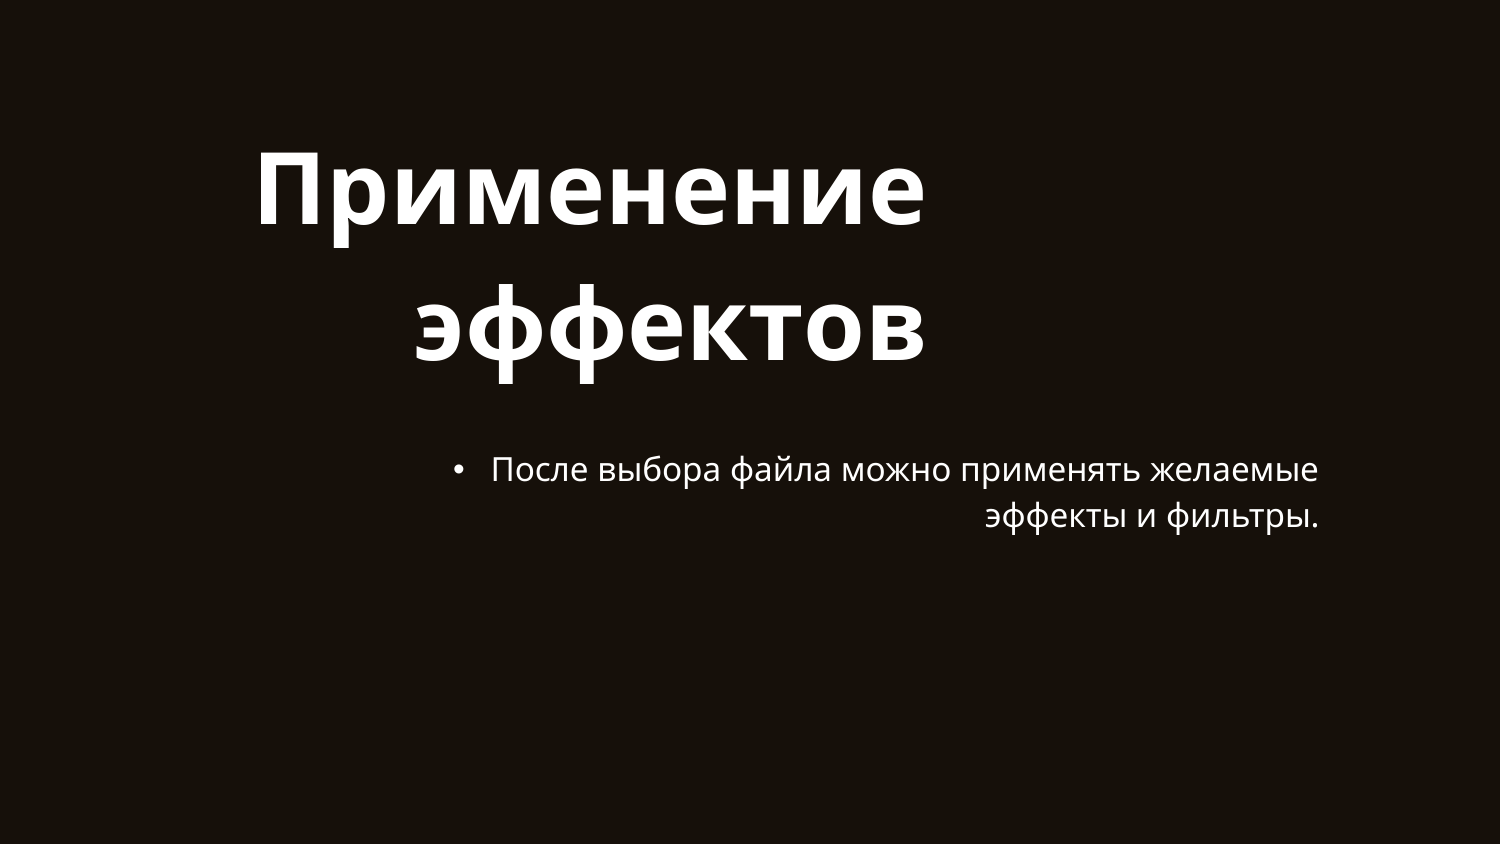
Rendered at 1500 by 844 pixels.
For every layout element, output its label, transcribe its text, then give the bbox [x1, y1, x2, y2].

subtitle После выбора файла можно применять желаемые эффекты и фильтры. [363, 431, 1372, 743]
title Применение эффектов [237, 101, 1372, 405]
